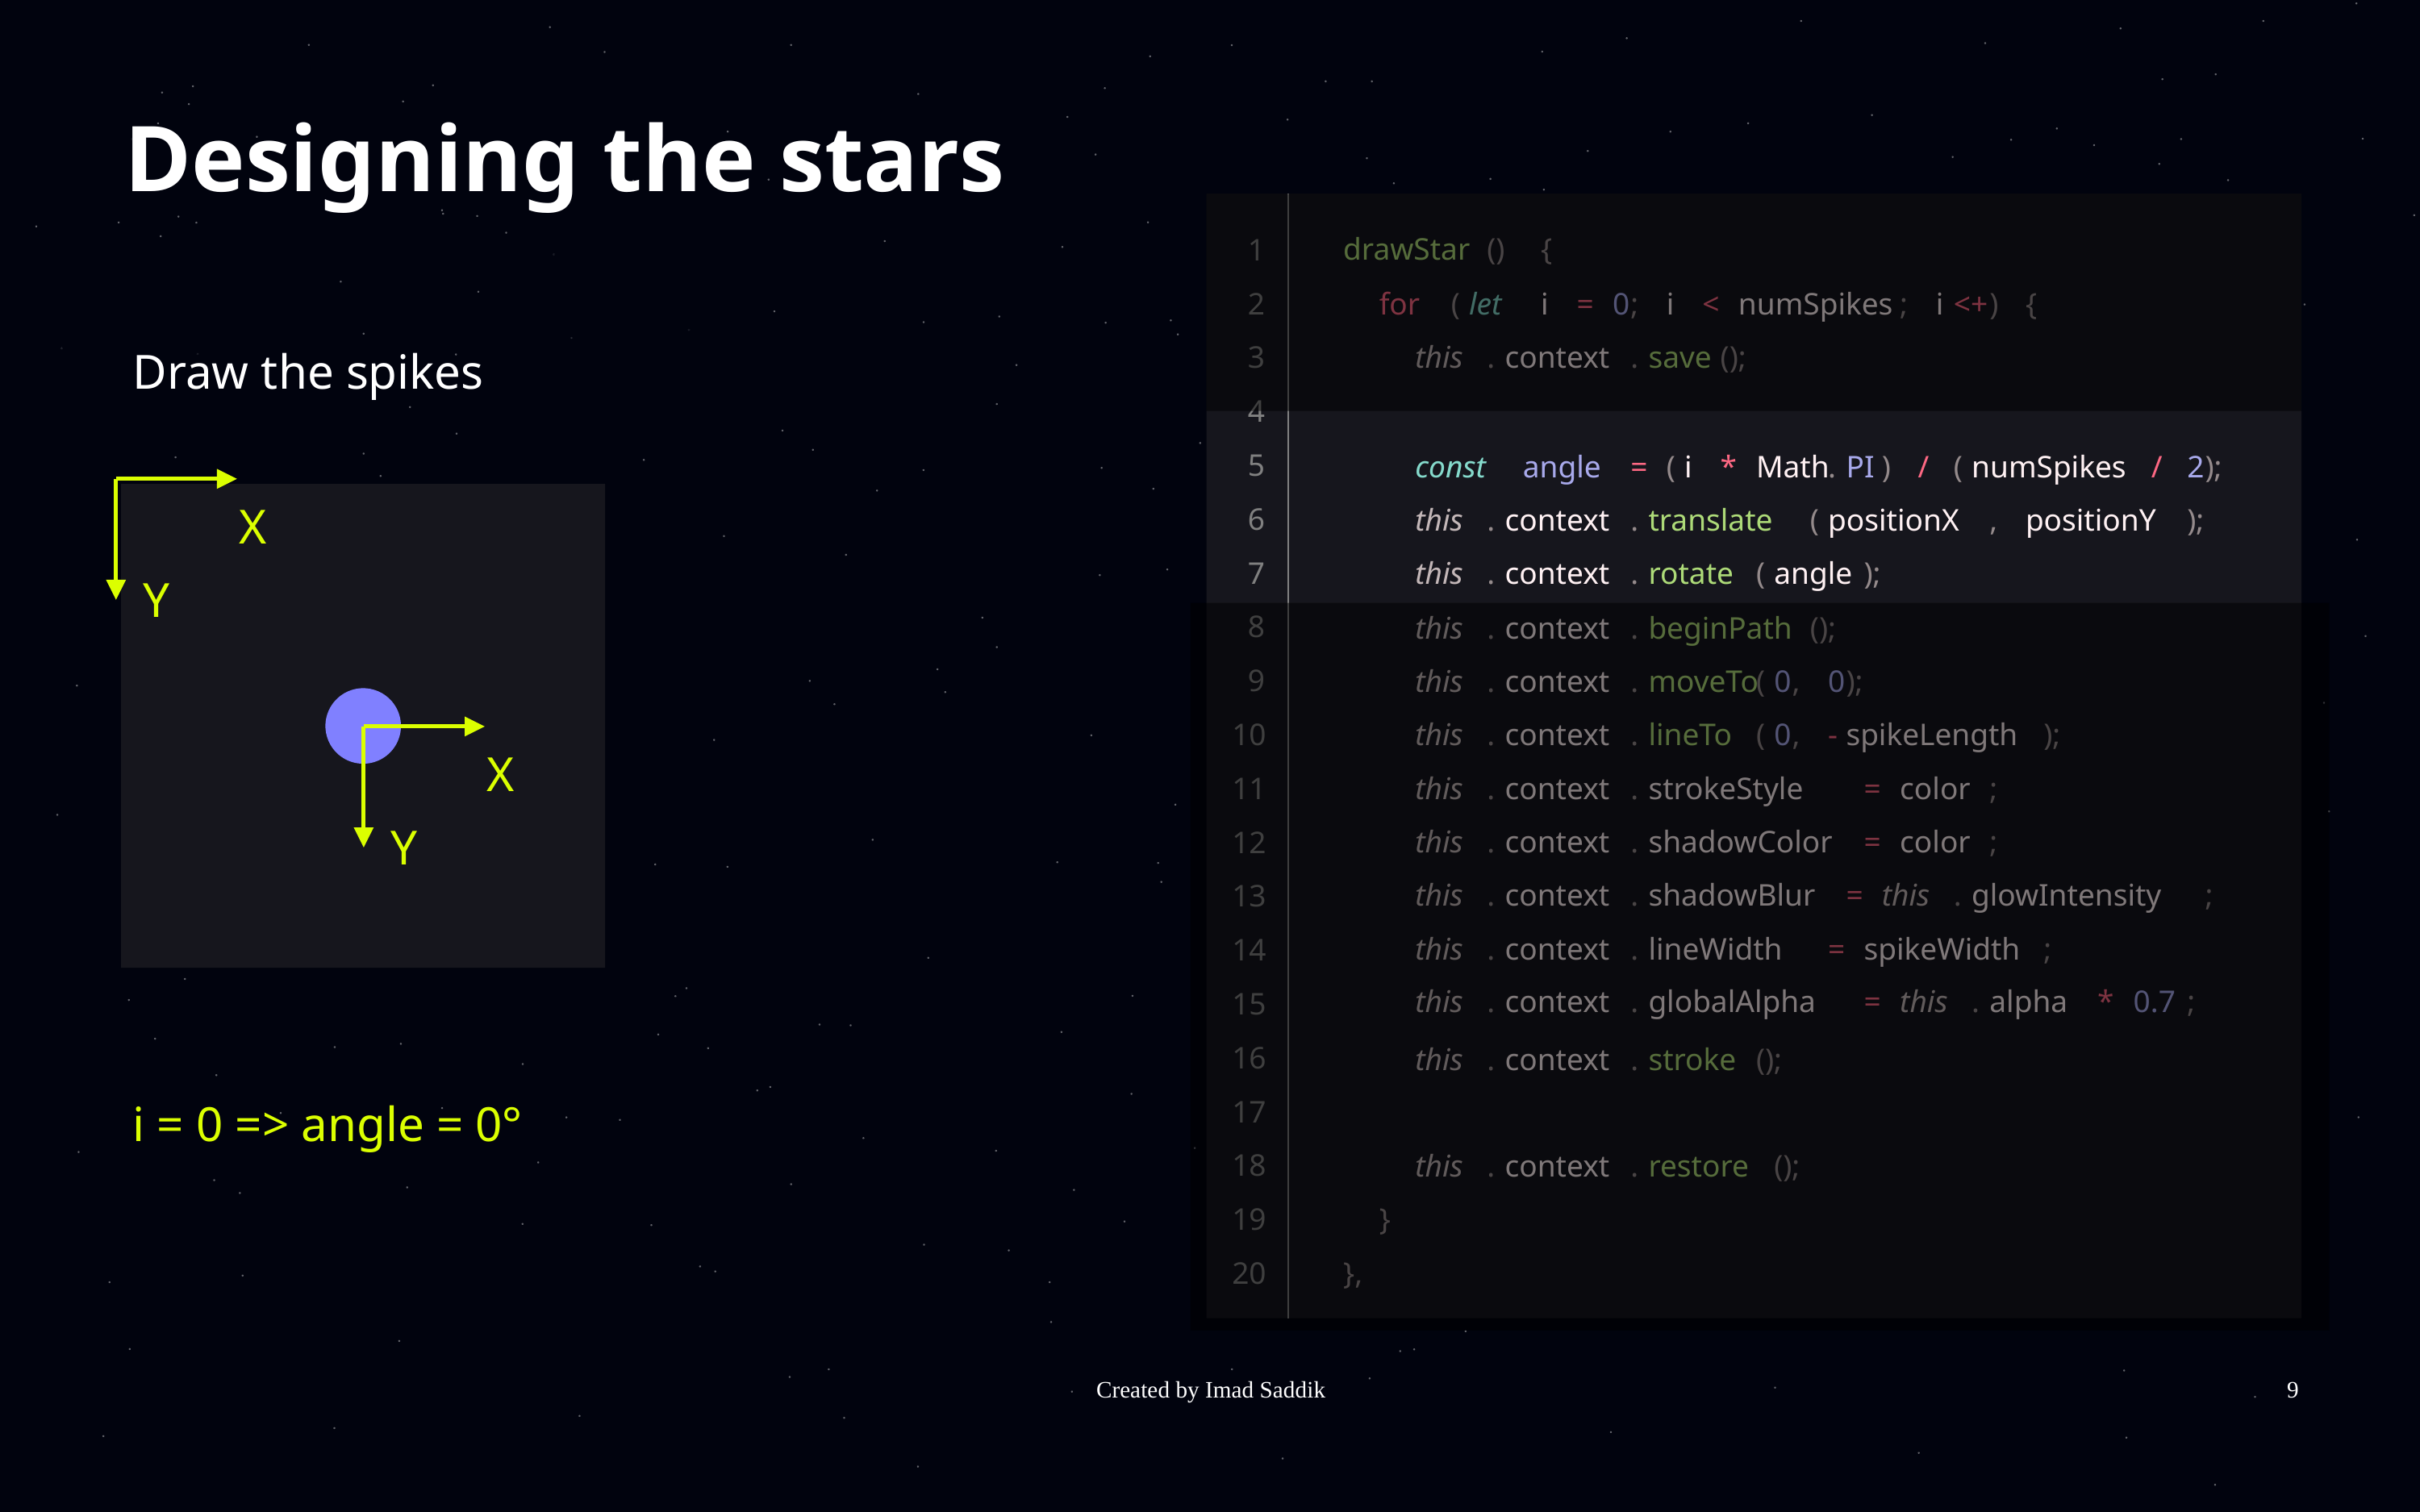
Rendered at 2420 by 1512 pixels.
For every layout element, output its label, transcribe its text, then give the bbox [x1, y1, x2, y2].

text_box Draw the spikes [121, 301, 727, 454]
text_box Y [379, 812, 470, 881]
text_box X [475, 739, 566, 808]
picture [121, 484, 606, 968]
text_box Y [131, 564, 223, 634]
text_box i = 0 => angle = 0° [121, 1089, 727, 1158]
text_box [1190, 602, 2330, 1331]
text_box Designing the stars [112, 61, 1411, 251]
text_box X [227, 491, 319, 560]
text_box [1206, 194, 2302, 411]
picture [1206, 411, 2302, 602]
